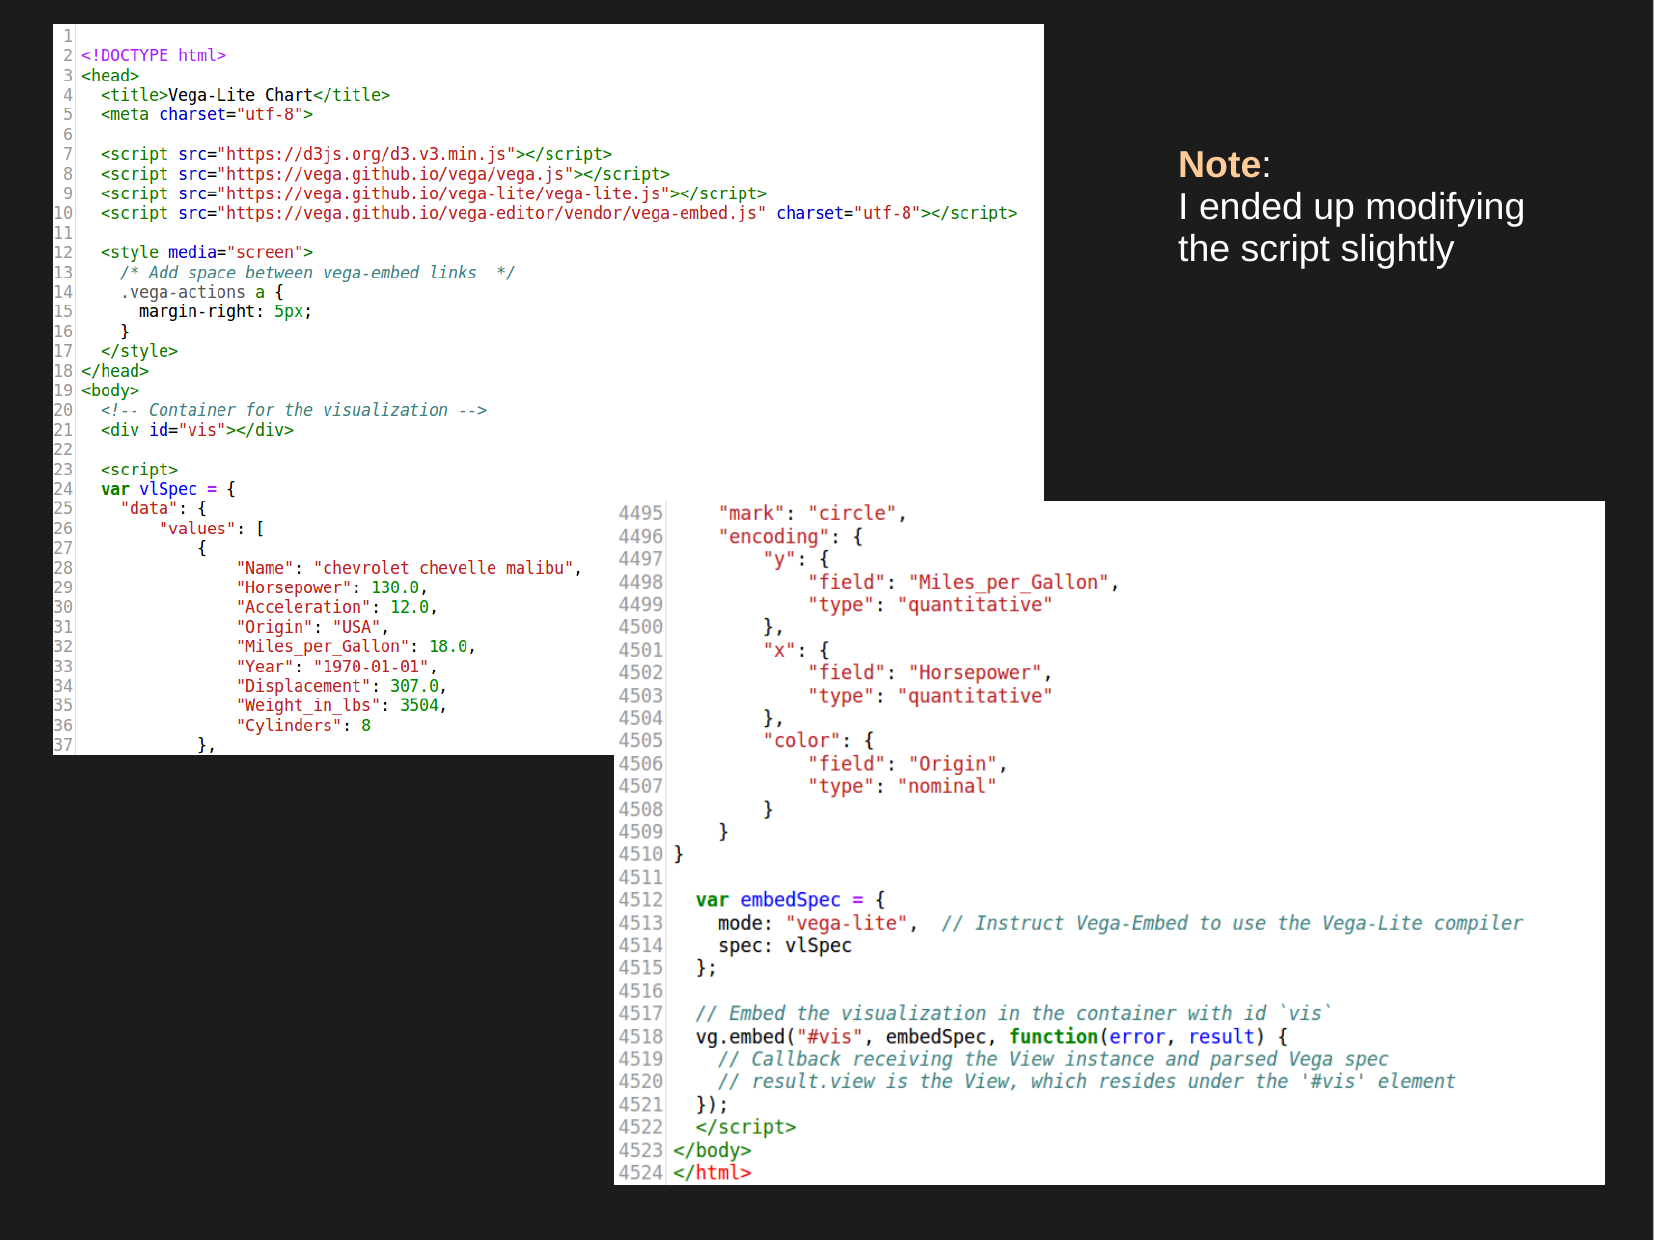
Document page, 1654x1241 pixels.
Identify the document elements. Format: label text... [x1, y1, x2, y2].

picture [53, 24, 1605, 1185]
text_box Note: I ended up modifying the script slightly [1163, 135, 1601, 313]
